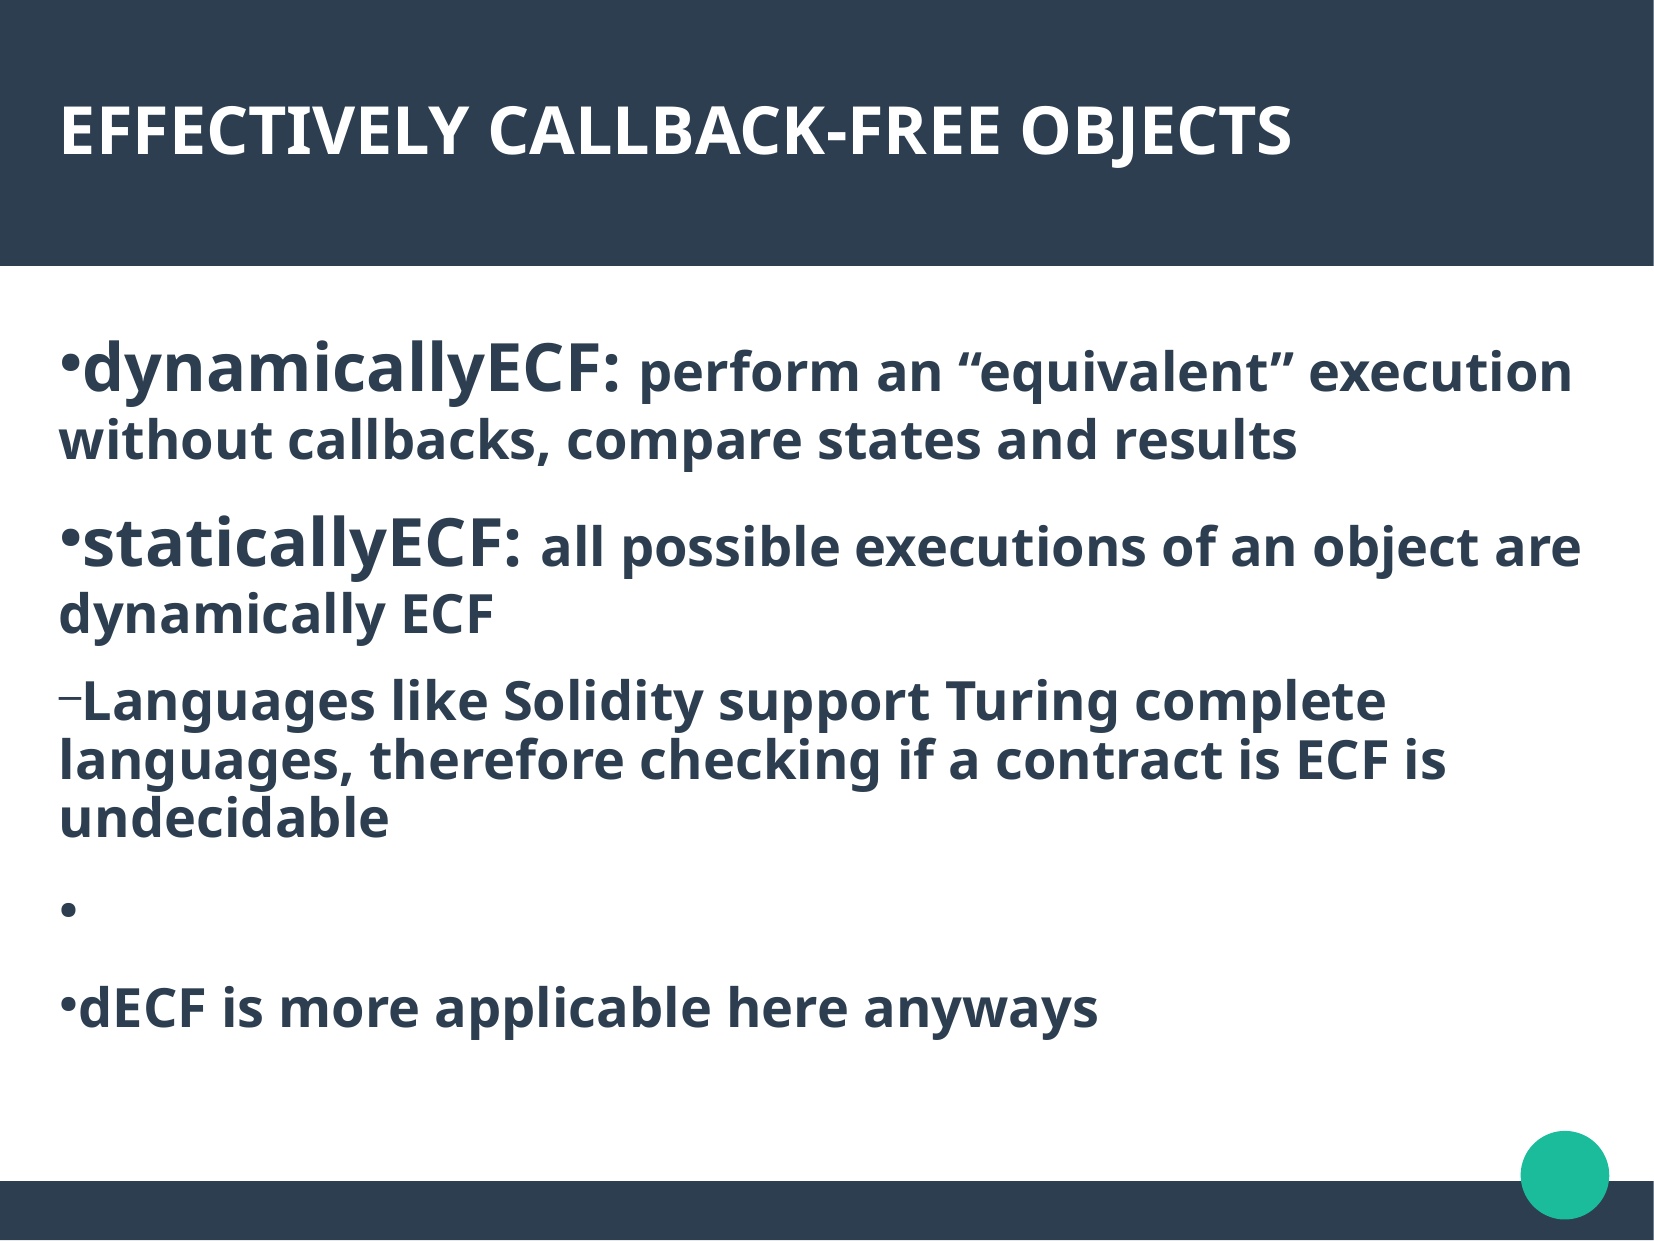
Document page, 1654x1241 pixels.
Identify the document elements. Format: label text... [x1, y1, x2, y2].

title EFFECTIVELY CALLBACK-FREE OBJECTS [59, 49, 1595, 207]
list dynamicallyECF: perform an “equivalent” execution without callbacks, compare states and results staticallyECF: all possible executions of an object are dynamically ECF Languages like Solidity support Turing complete languages, therefore checking if a contract is ECF is undecidable dECF is more applicable here anyways [59, 324, 1595, 1152]
